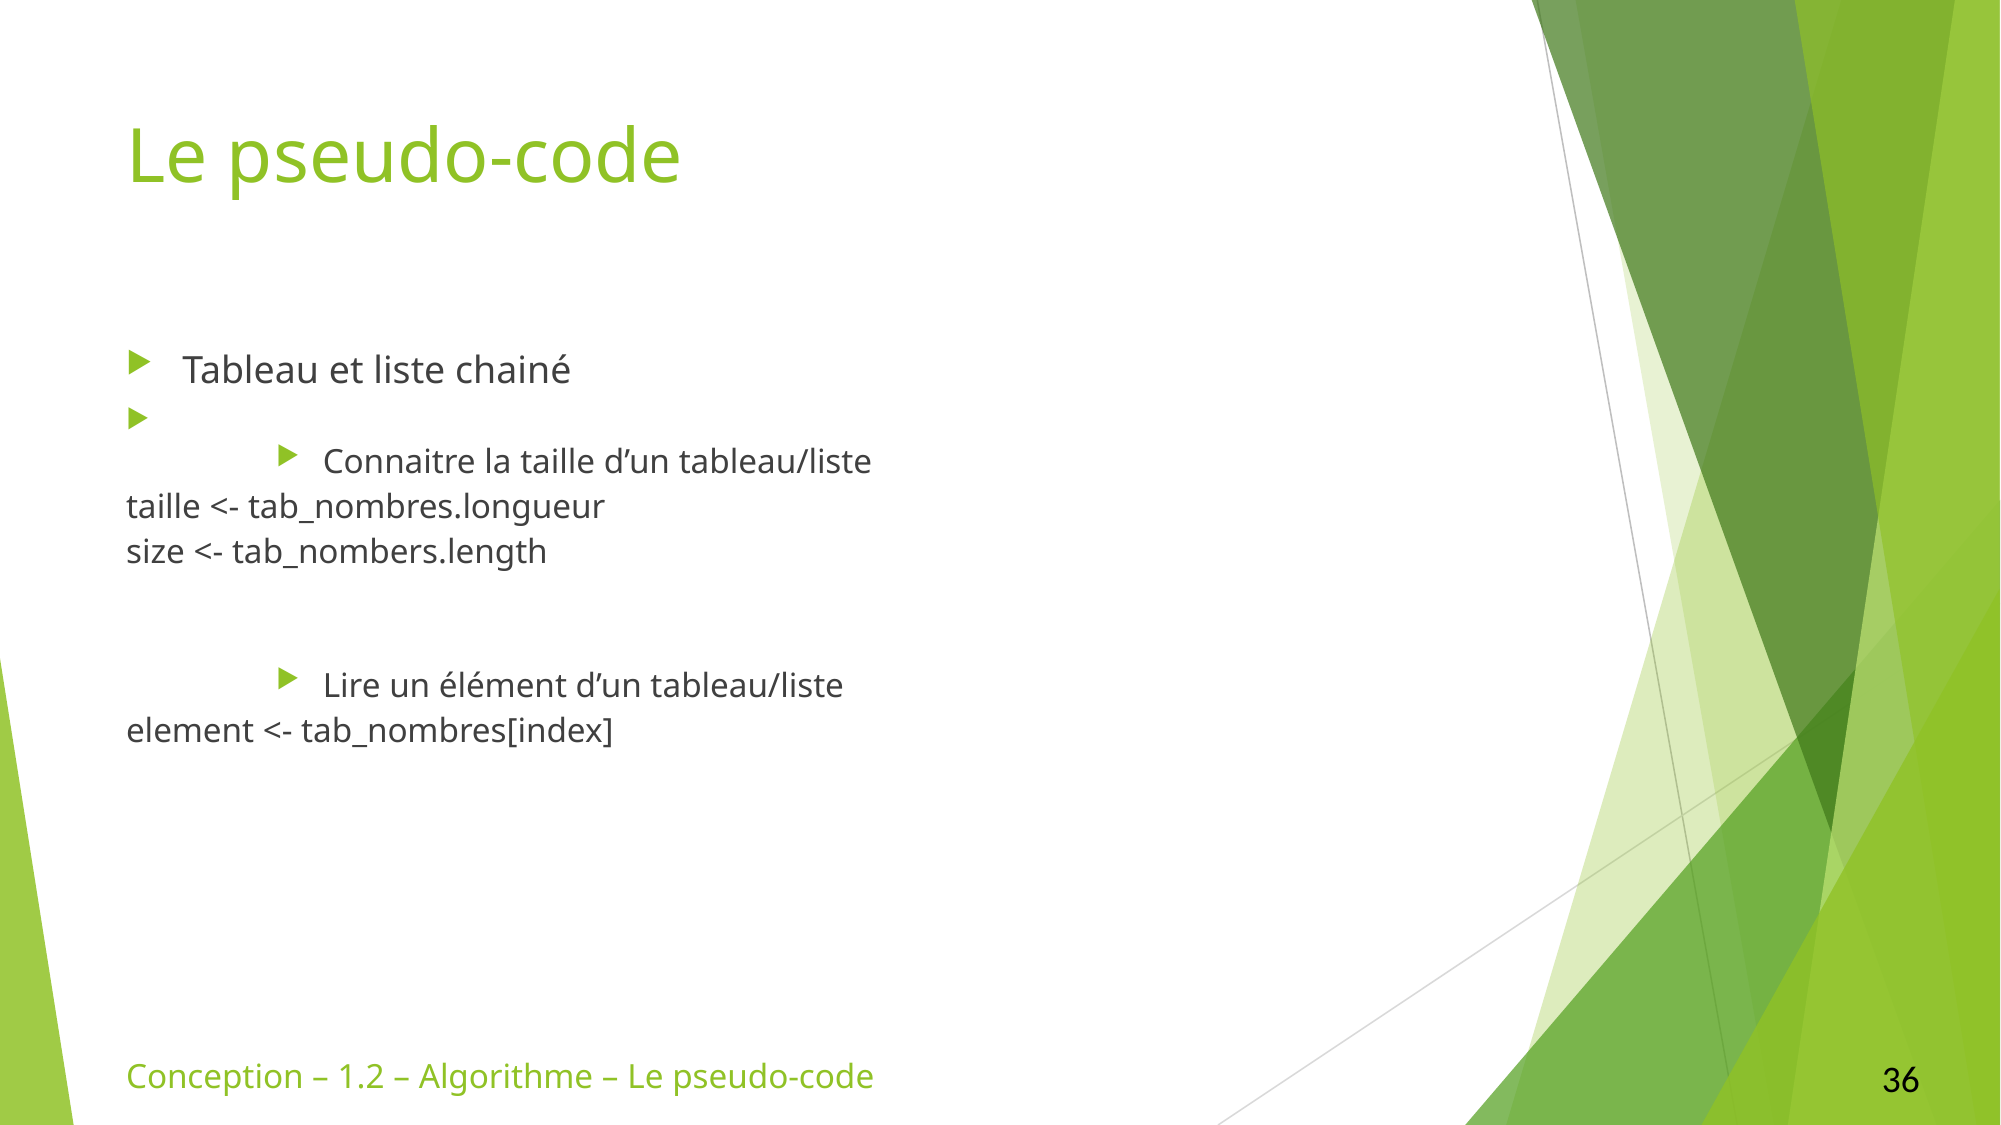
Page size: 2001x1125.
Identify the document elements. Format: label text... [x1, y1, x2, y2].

text_box Conception – 1.2 – Algorithme – Le pseudo-code [111, 1047, 1094, 1109]
text_box [1866, 1047, 1979, 1108]
title Le pseudo-code [111, 99, 1522, 317]
list Tableau et liste chainé Connaitre la taille d’un tableau/liste taille <- tab_nombres.longueur size <- tab_nombers.length Lire un élément d’un tableau/liste element <- tab_nombres[index] [111, 354, 1522, 992]
